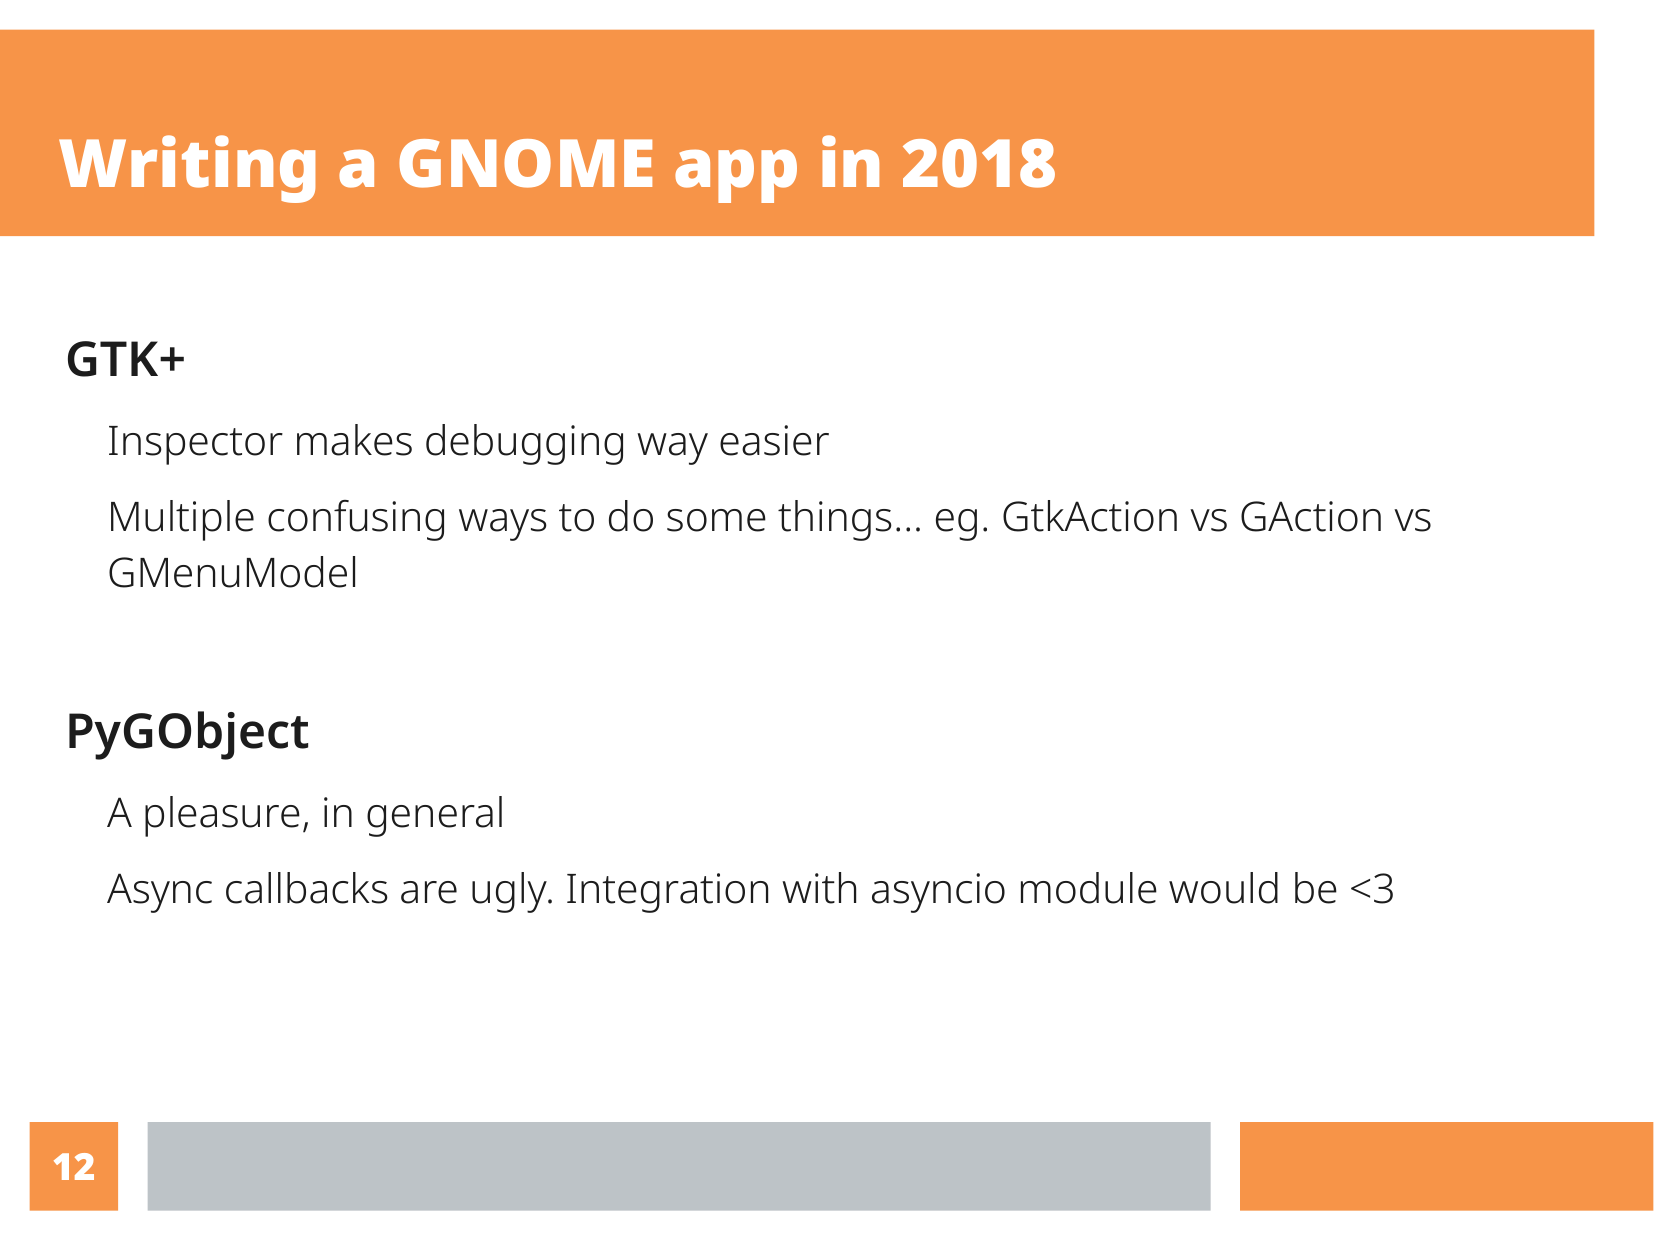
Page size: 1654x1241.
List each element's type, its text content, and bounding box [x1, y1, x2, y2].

list GTK+ Inspector makes debugging way easier Multiple confusing ways to do some things... eg. GtkAction vs GAction vs GMenuModel PyGObject A pleasure, in general Async callbacks are ugly. Integration with asyncio module would be <3 [64, 324, 1571, 1093]
title Writing a GNOME app in 2018 [59, 59, 1595, 207]
